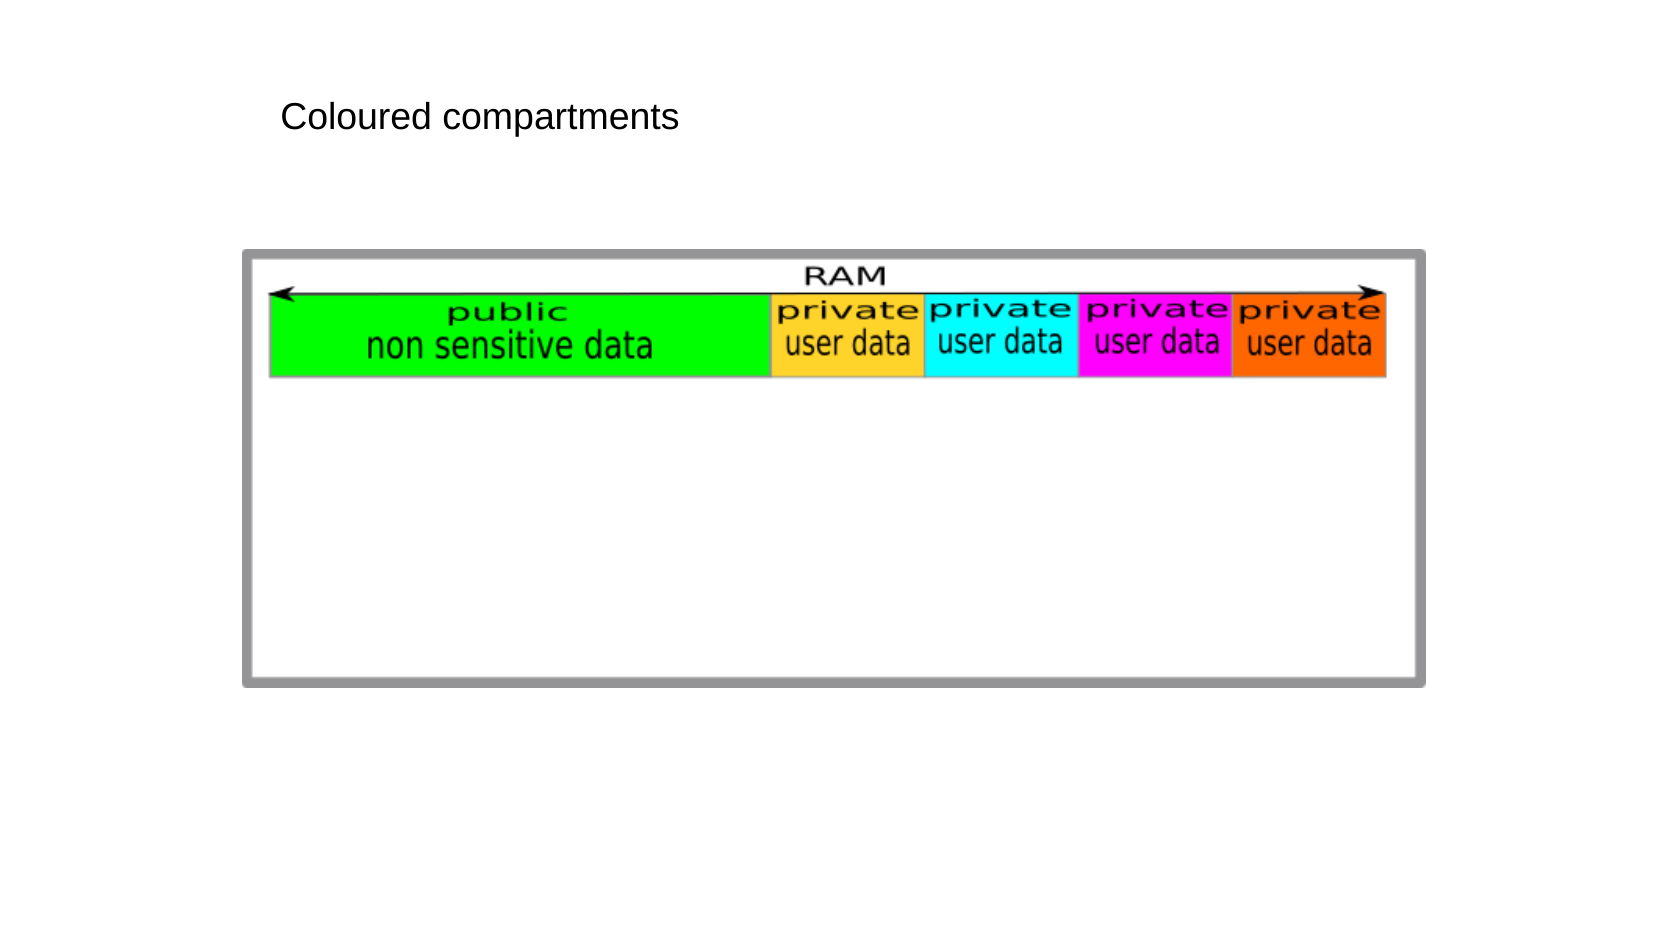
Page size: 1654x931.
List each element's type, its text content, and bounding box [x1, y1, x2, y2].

text_box Coloured compartments [265, 88, 695, 146]
picture [242, 249, 1426, 688]
